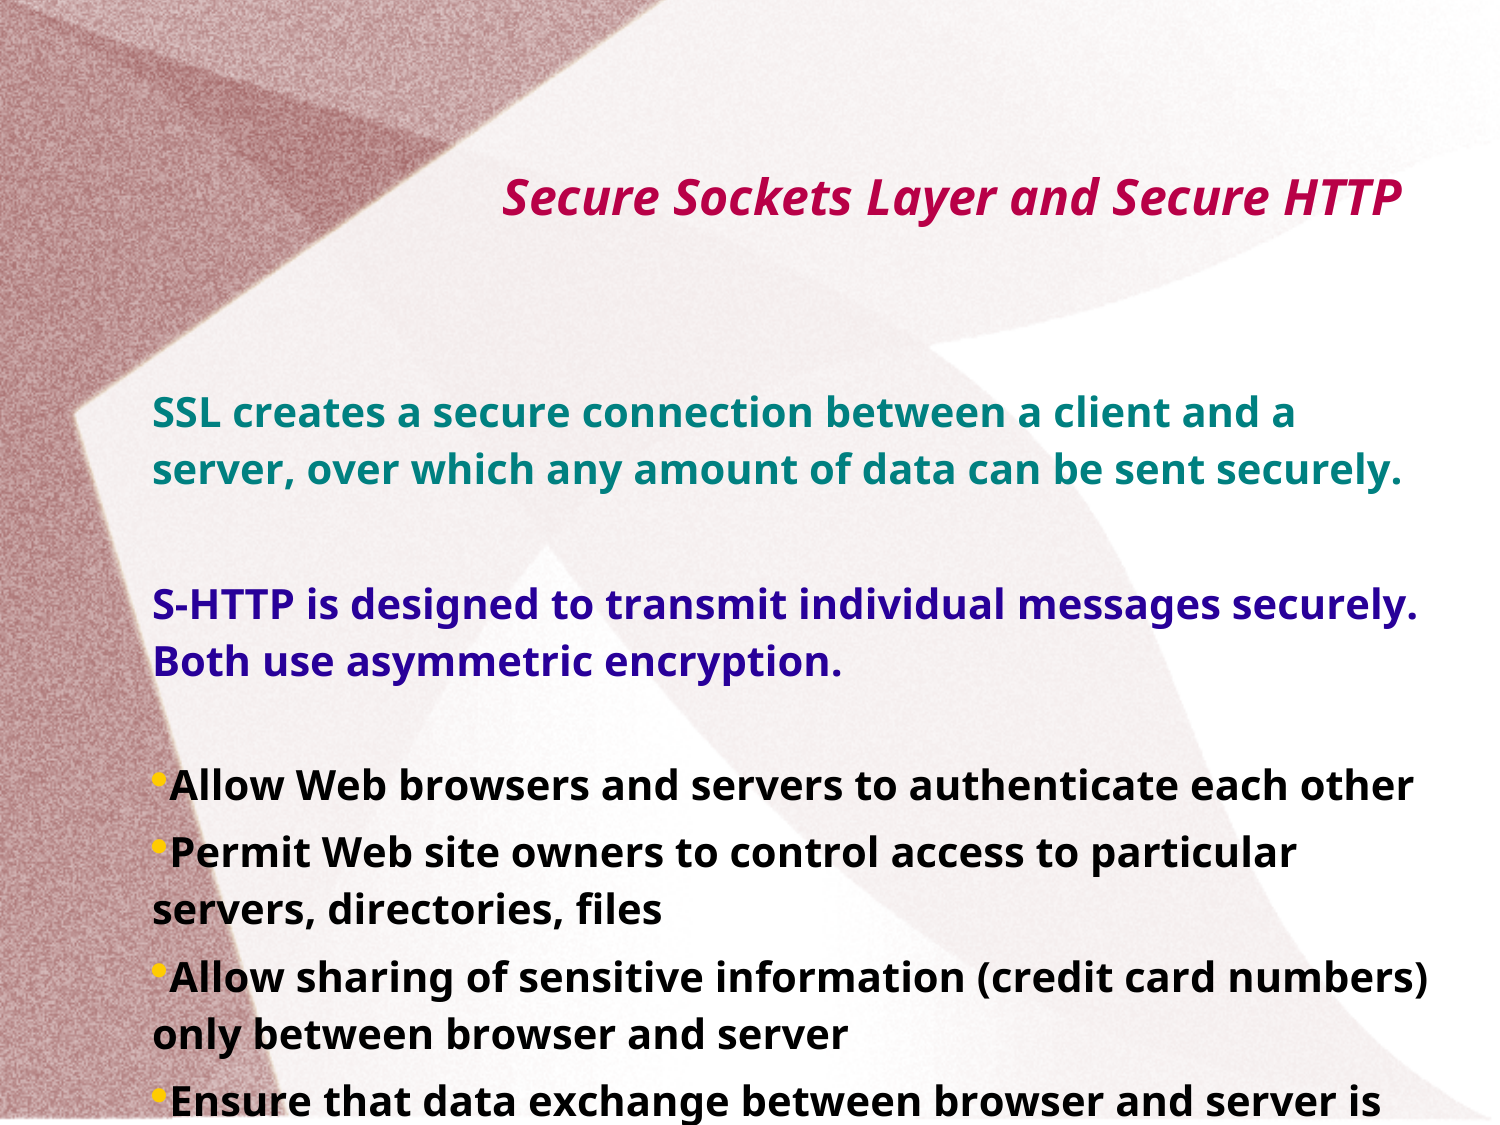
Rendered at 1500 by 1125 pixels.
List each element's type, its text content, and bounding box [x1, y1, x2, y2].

title Secure Sockets Layer and Secure HTTP [149, 112, 1417, 238]
subtitle SSL creates a secure connection between a client and a server, over which any amount of data can be sent securely. S-HTTP is designed to transmit individual messages securely. Both use asymmetric encryption. Allow Web browsers and servers to authenticate each other Permit Web site owners to control access to particular servers, directories, files Allow sharing of sensitive information (credit card numbers) only between browser and server Ensure that data exchange between browser and server is reliable [137, 375, 1450, 1125]
picture [0, 0, 1500, 1125]
